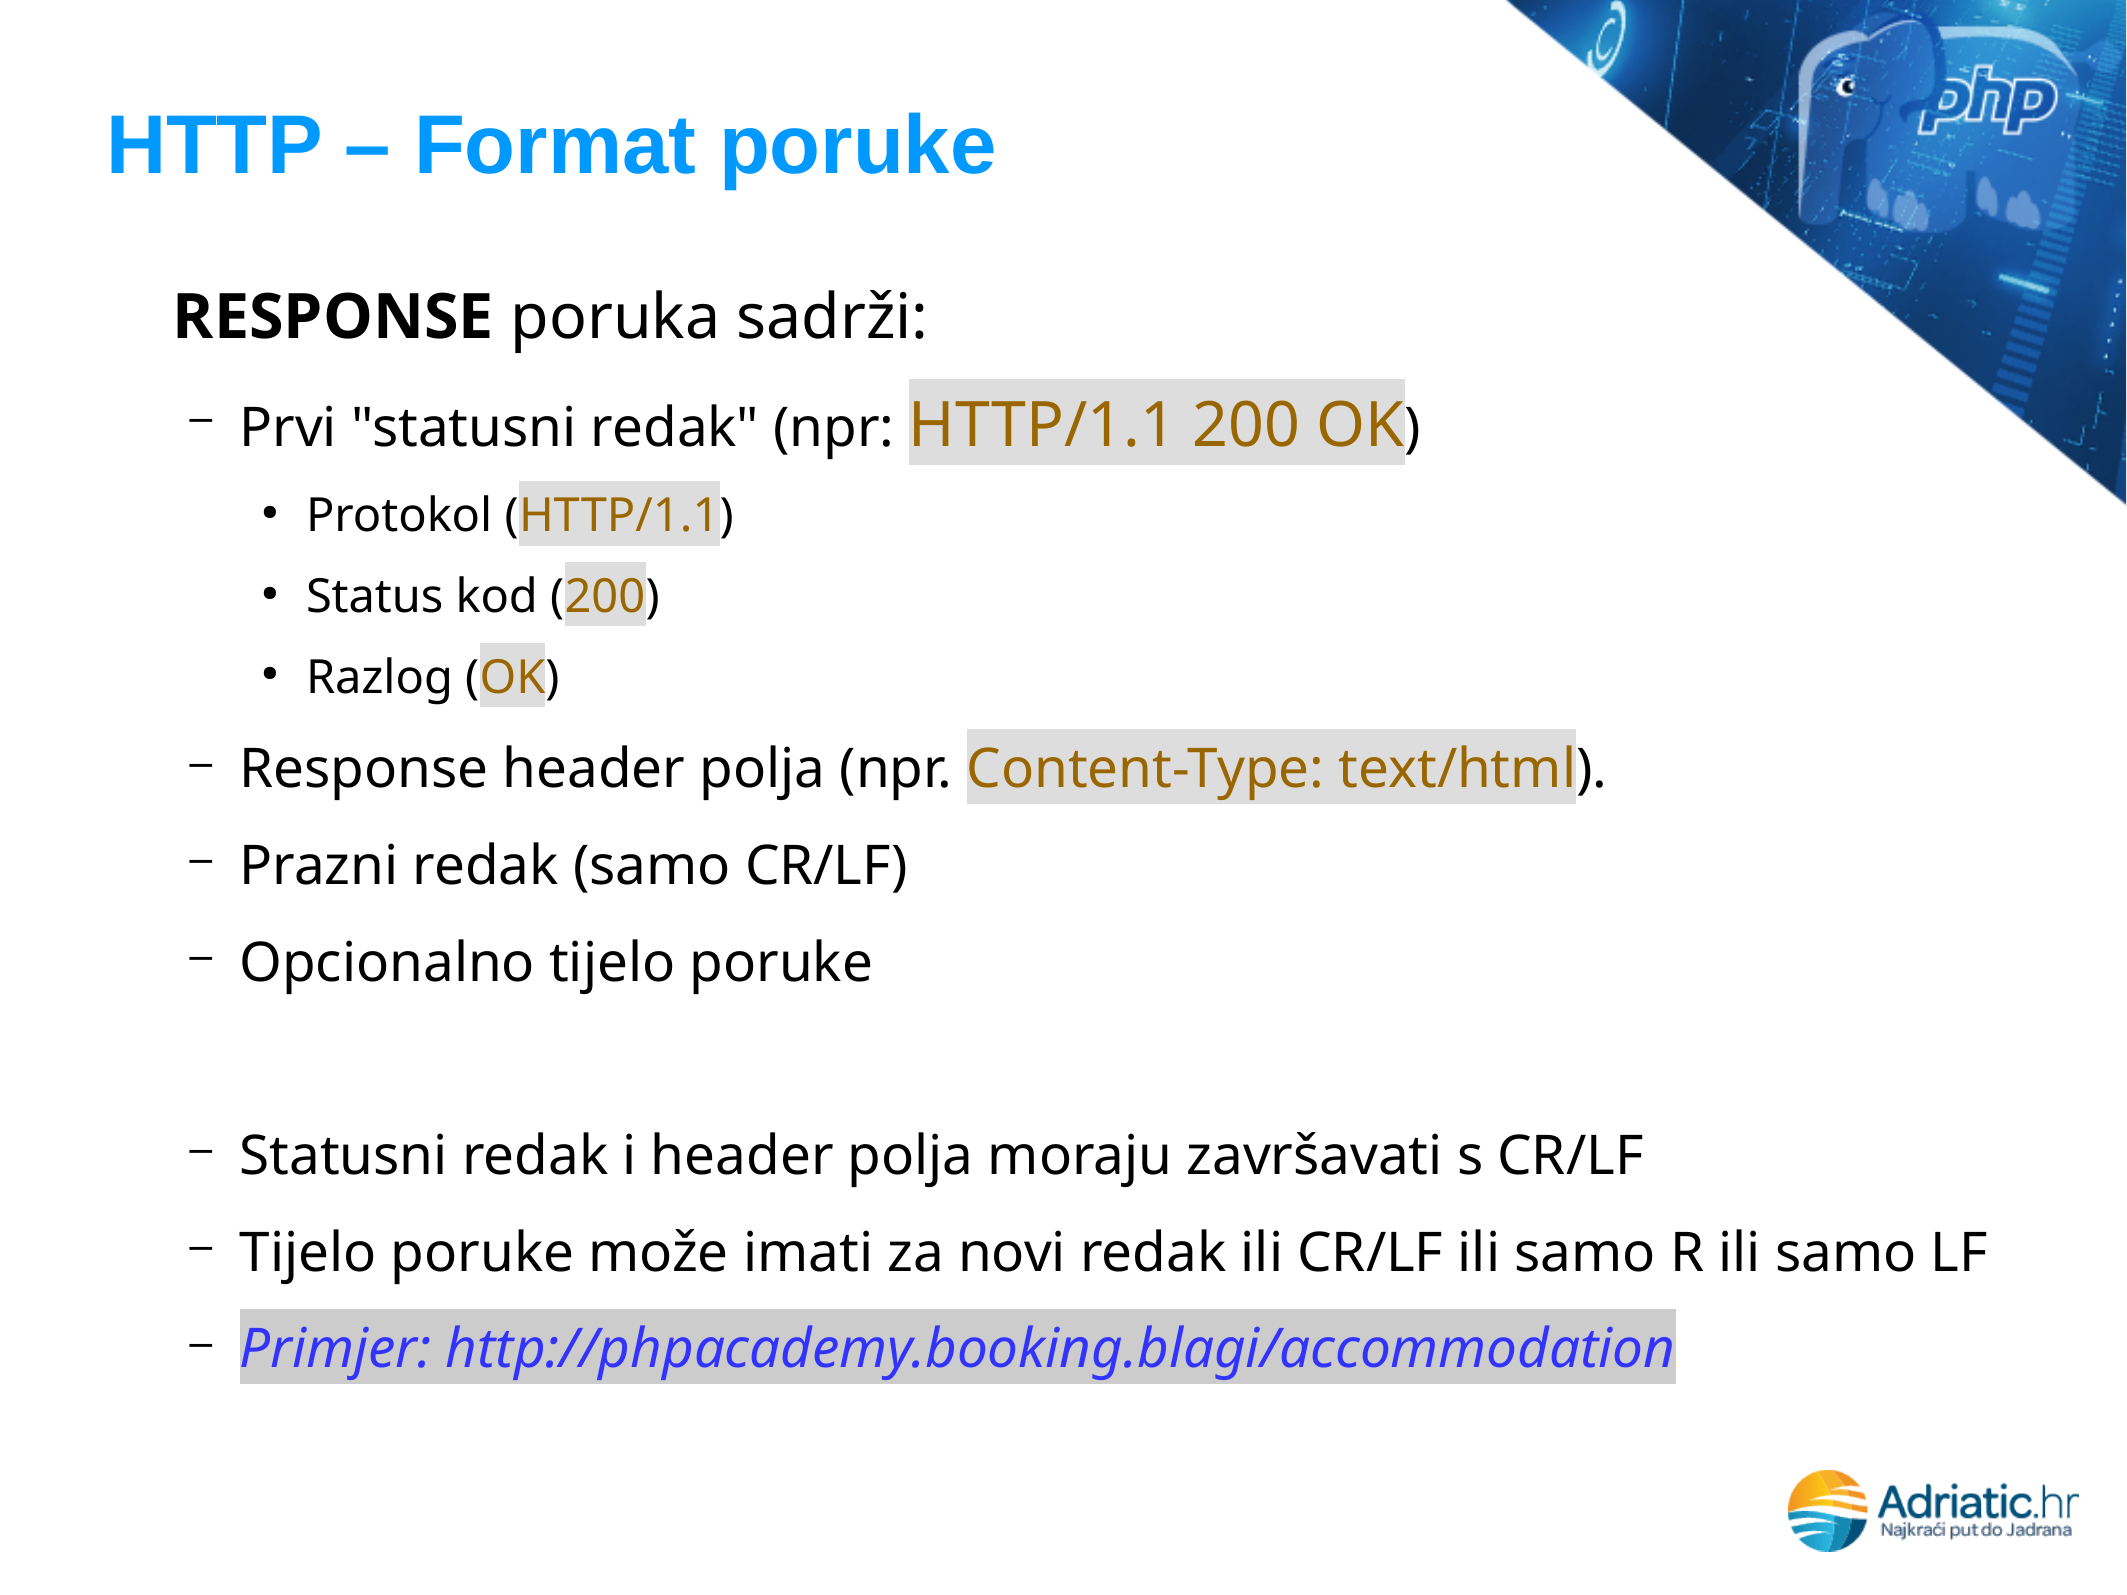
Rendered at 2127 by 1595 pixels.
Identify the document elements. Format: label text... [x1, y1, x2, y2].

title HTTP – Format poruke [106, 70, 1630, 219]
list RESPONSE poruka sadrži: Prvi "statusni redak" (npr: HTTP/1.1 200 OK) Protokol (HTTP/1.1) Status kod (200) Razlog (OK) Response header polja (npr. Content-Type: text/html). Prazni redak (samo CR/LF) Opcionalno tijelo poruke Statusni redak i header polja moraju završavati s CR/LF Tijelo poruke može imati za novi redak ili CR/LF ili samo R ili samo LF Primjer: http://phpacademy.booking.blagi/accommodation [106, 271, 2020, 1453]
picture [1505, 0, 2127, 625]
picture [1788, 1470, 2079, 1552]
